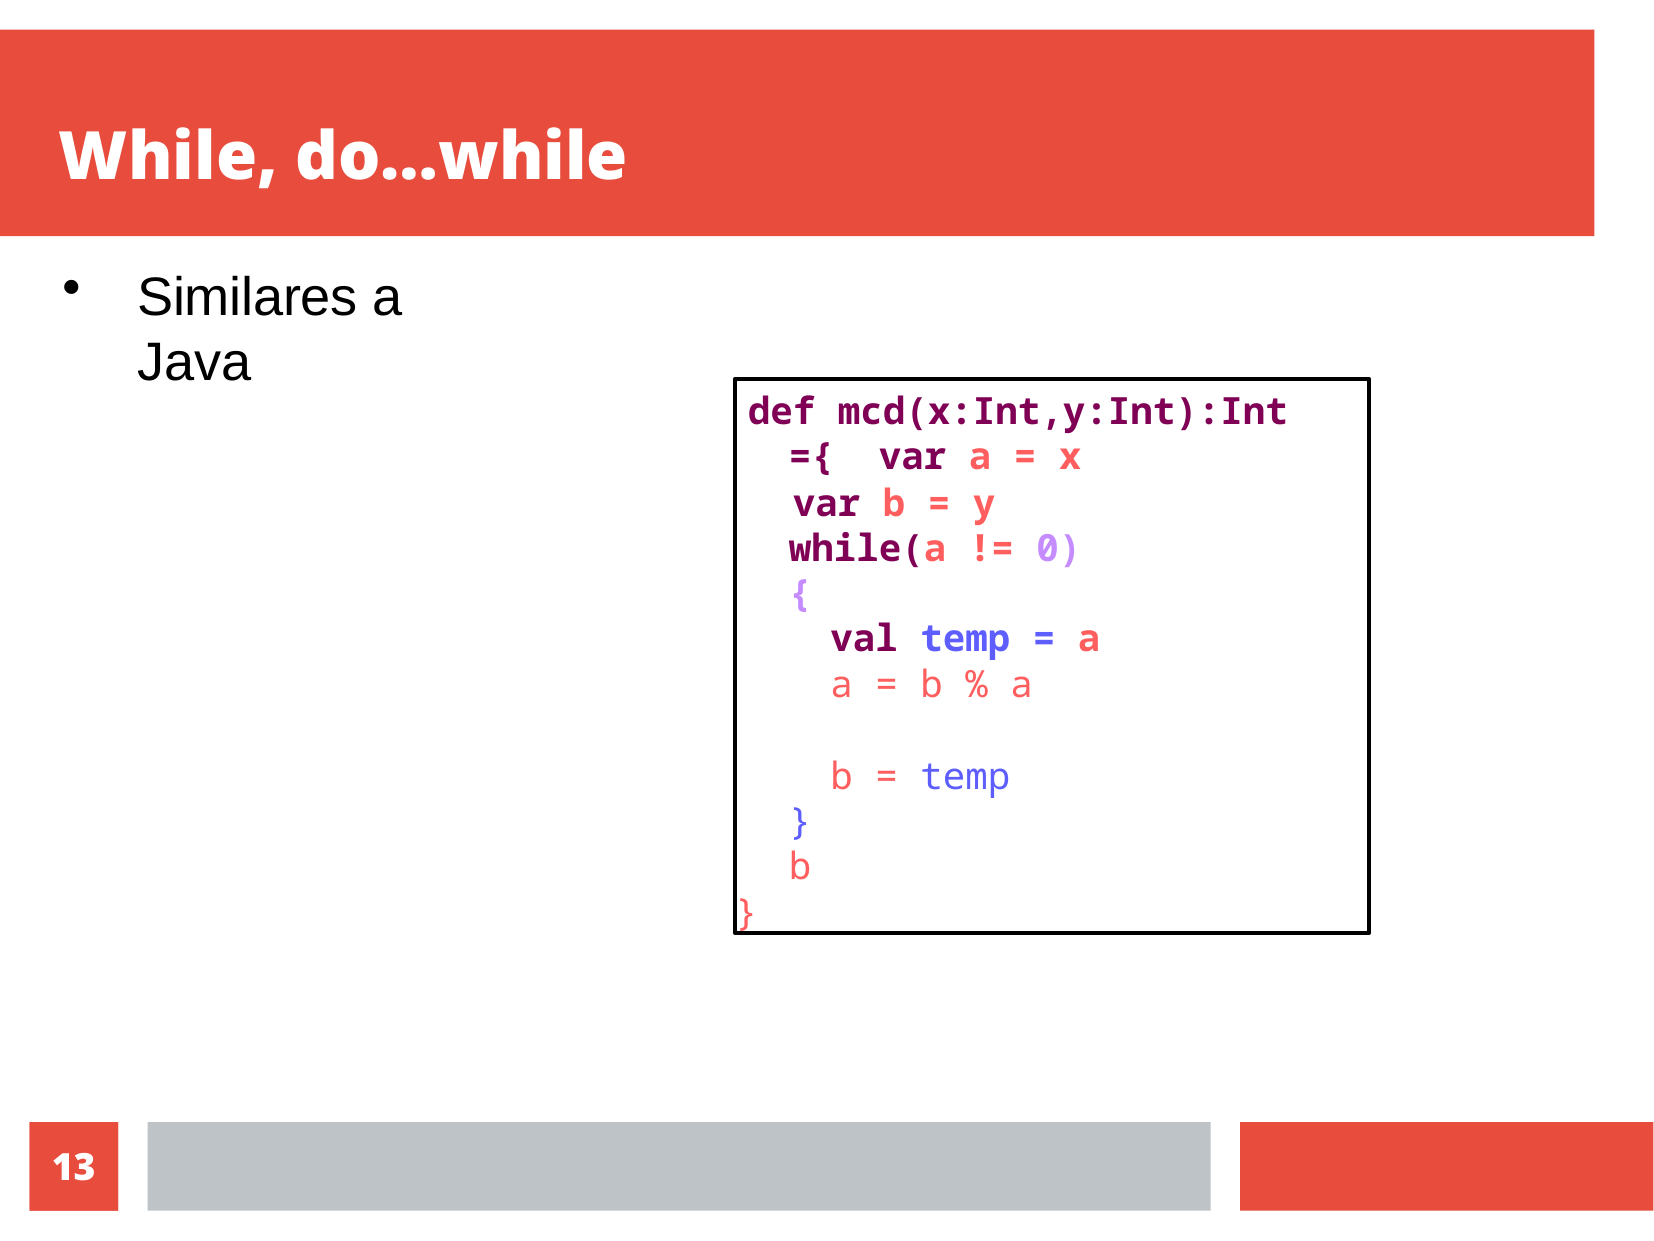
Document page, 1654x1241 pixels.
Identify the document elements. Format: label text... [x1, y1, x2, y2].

text_box def mcd(x:Int,y:Int):Int ={ var a = x var b = y while(a != 0) { val temp = a a = b % a b = temp } b } [735, 379, 1370, 933]
title While, do…while [59, 66, 1595, 200]
text_box Similares a Java [60, 261, 532, 392]
